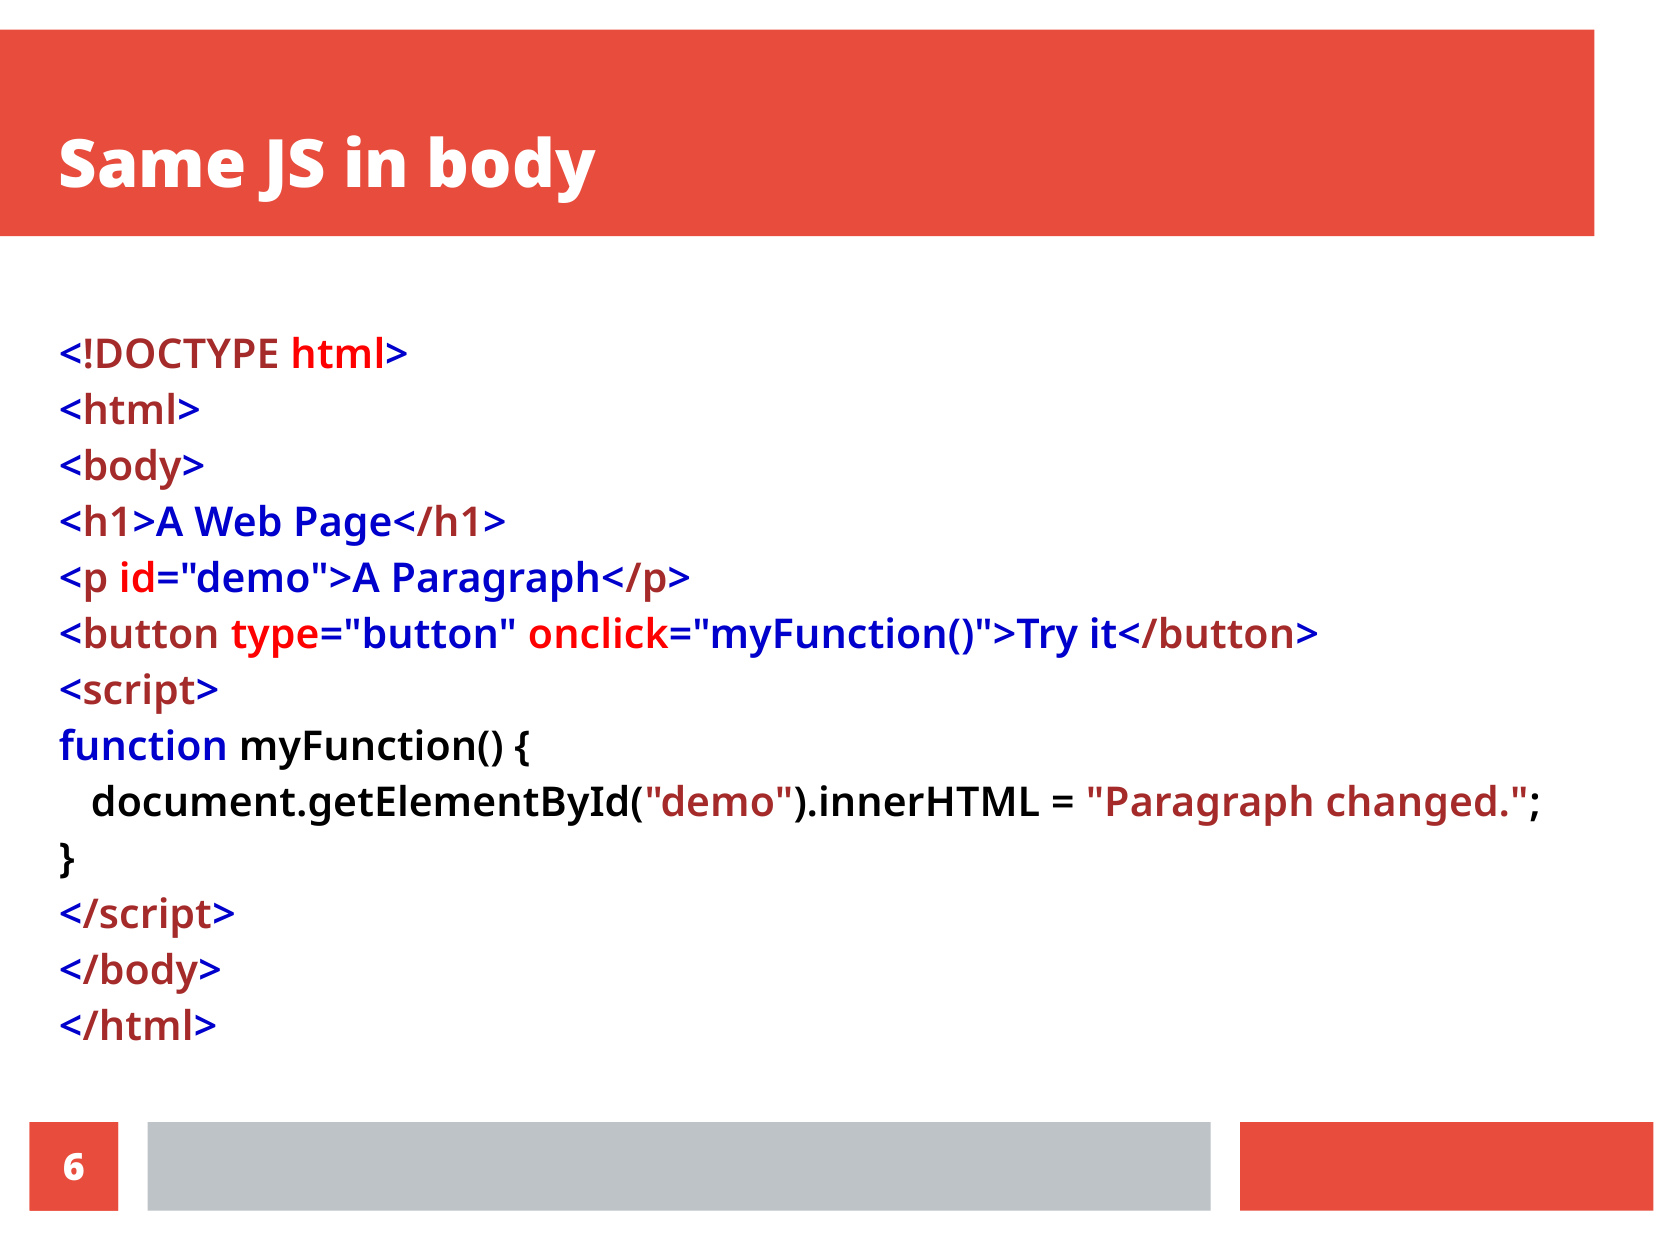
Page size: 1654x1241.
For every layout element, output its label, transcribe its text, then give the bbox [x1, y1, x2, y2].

title Same JS in body [59, 59, 1595, 207]
list <!DOCTYPE html> <html> <body> <h1>A Web Page</h1> <p id="demo">A Paragraph</p> <button type="button" onclick="myFunction()">Try it</button> <script> function myFunction() { document.getElementById("demo").innerHTML = "Paragraph changed."; } </script> </body> </html> [59, 324, 1565, 1093]
